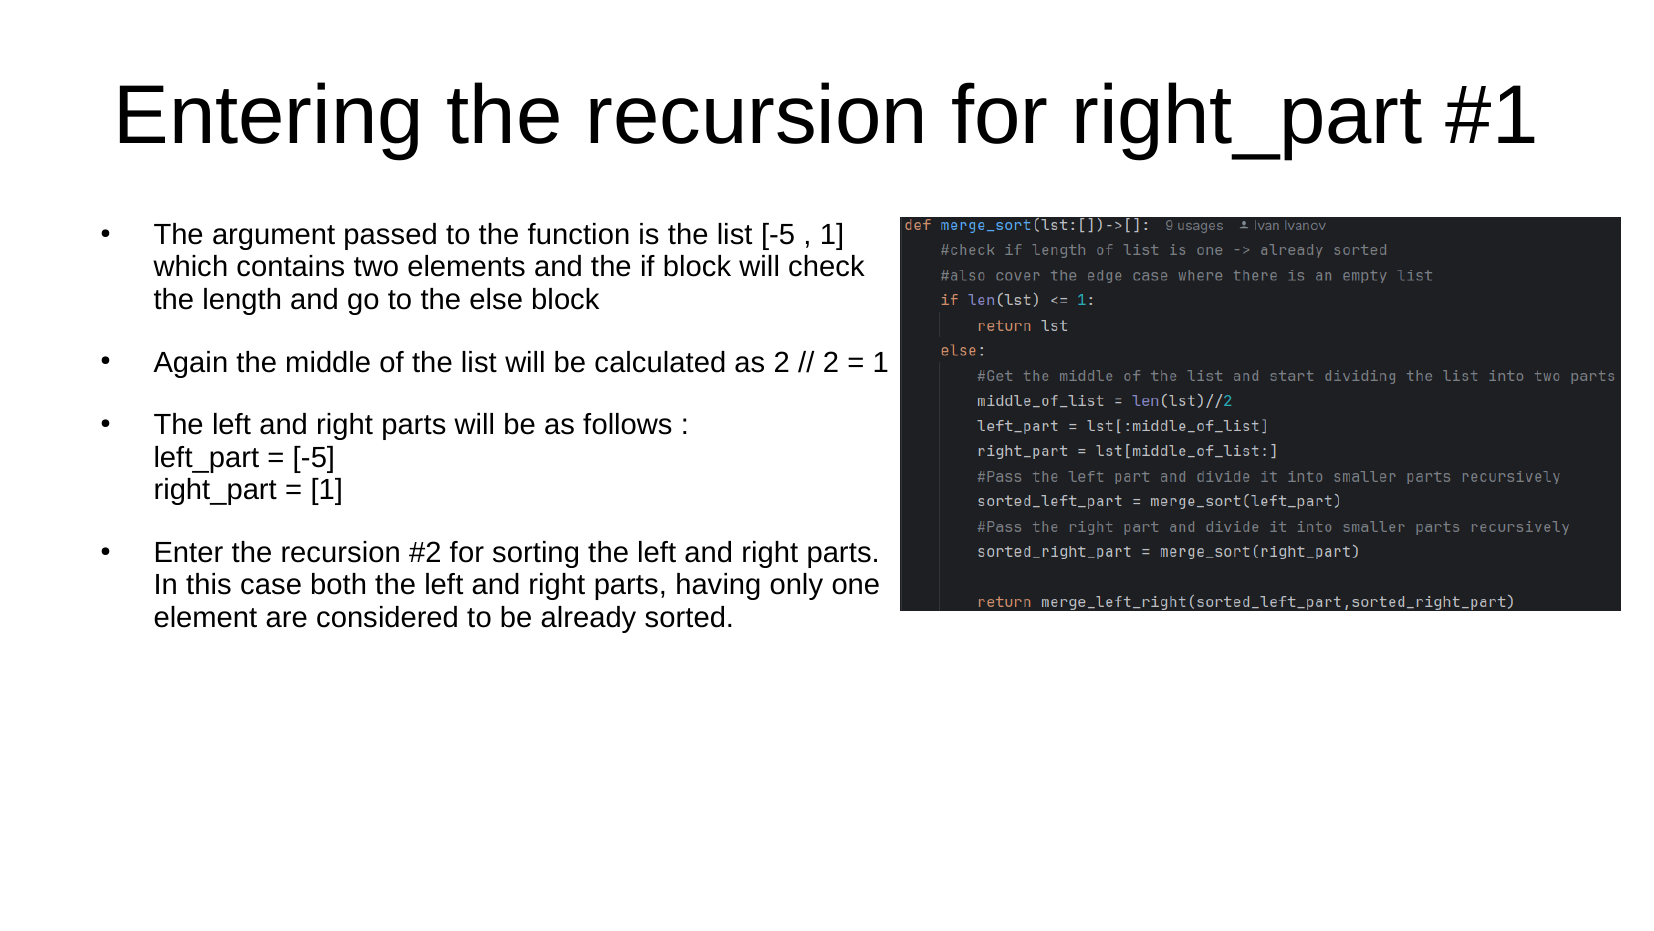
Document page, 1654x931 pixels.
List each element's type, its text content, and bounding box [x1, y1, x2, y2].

picture [900, 217, 1621, 611]
title Entering the recursion for right_part #1 [82, 37, 1571, 193]
list The argument passed to the function is the list [-5 , 1] which contains two elements and the if block will check the length and go to the else block Again the middle of the list will be calculated as 2 // 2 = 1 The left and right parts will be as follows : left_part = [-5] right_part = [1] Enter the recursion #2 for sorting the left and right parts. In this case both the left and right parts, having only one element are considered to be already sorted. [82, 217, 1571, 758]
